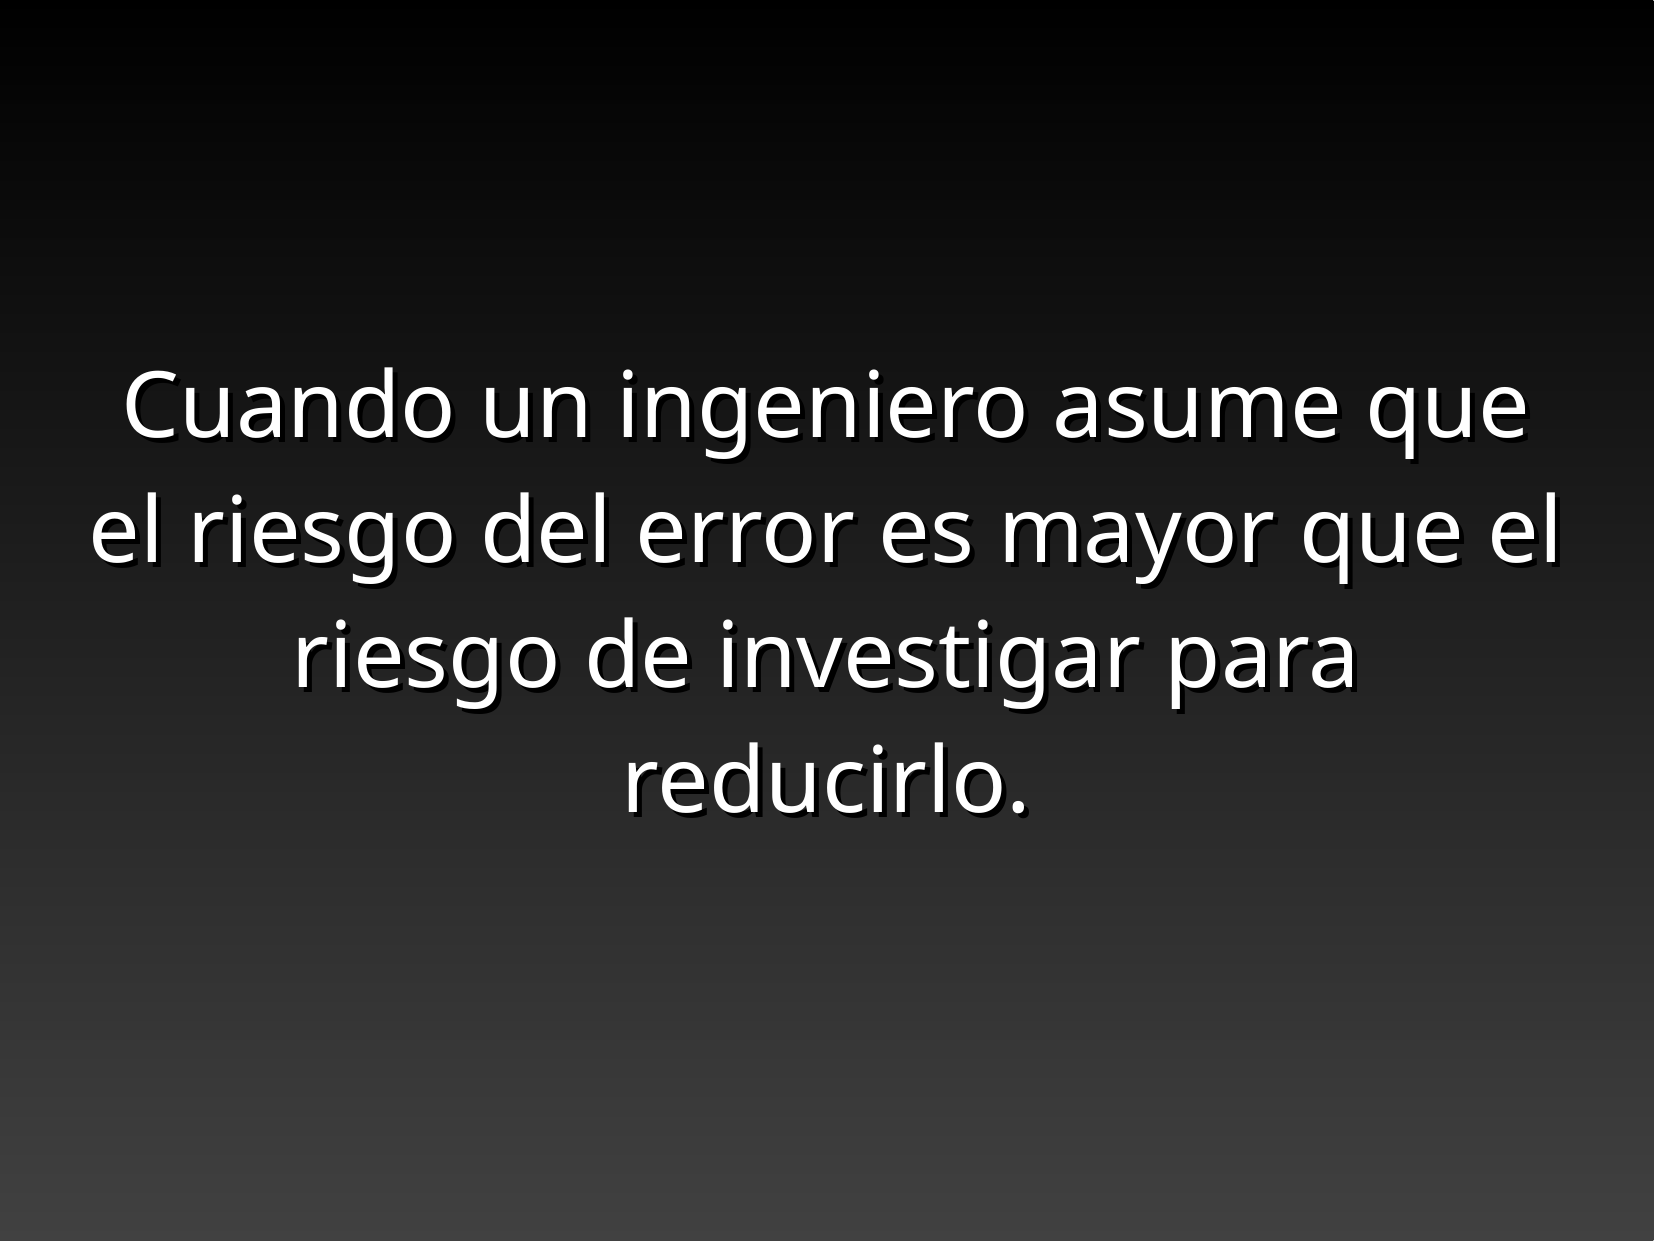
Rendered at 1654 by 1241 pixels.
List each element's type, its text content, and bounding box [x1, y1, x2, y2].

title Cuando un ingeniero asume que el riesgo del error es mayor que el riesgo de investigar para reducirlo. [82, 429, 1571, 751]
